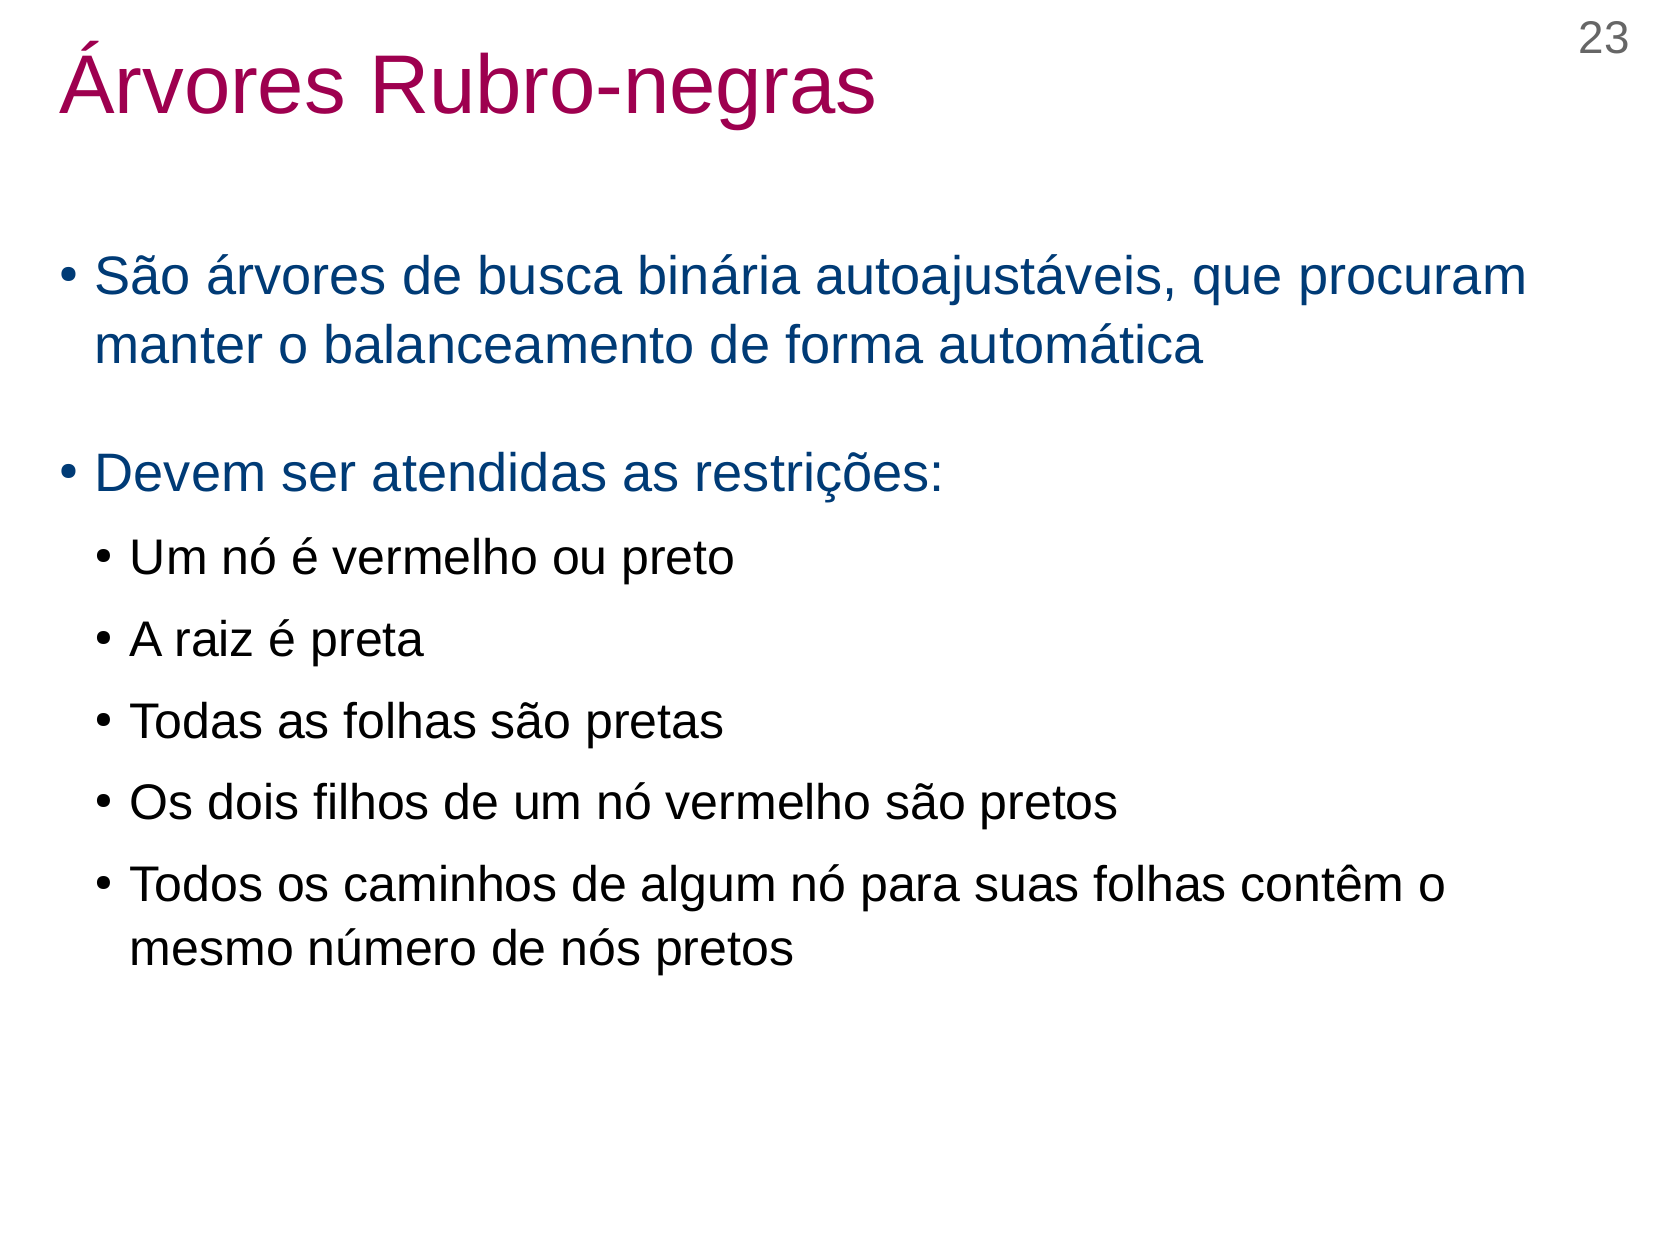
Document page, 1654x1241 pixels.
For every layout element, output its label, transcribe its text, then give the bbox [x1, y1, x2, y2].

list São árvores de busca binária autoajustáveis, que procuram manter o balanceamento de forma automática Devem ser atendidas as restrições: Um nó é vermelho ou preto A raiz é preta Todas as folhas são pretas Os dois filhos de um nó vermelho são pretos Todos os caminhos de algum nó para suas folhas contêm o mesmo número de nós pretos [59, 236, 1595, 1211]
title Árvores Rubro-negras [59, 29, 1595, 148]
